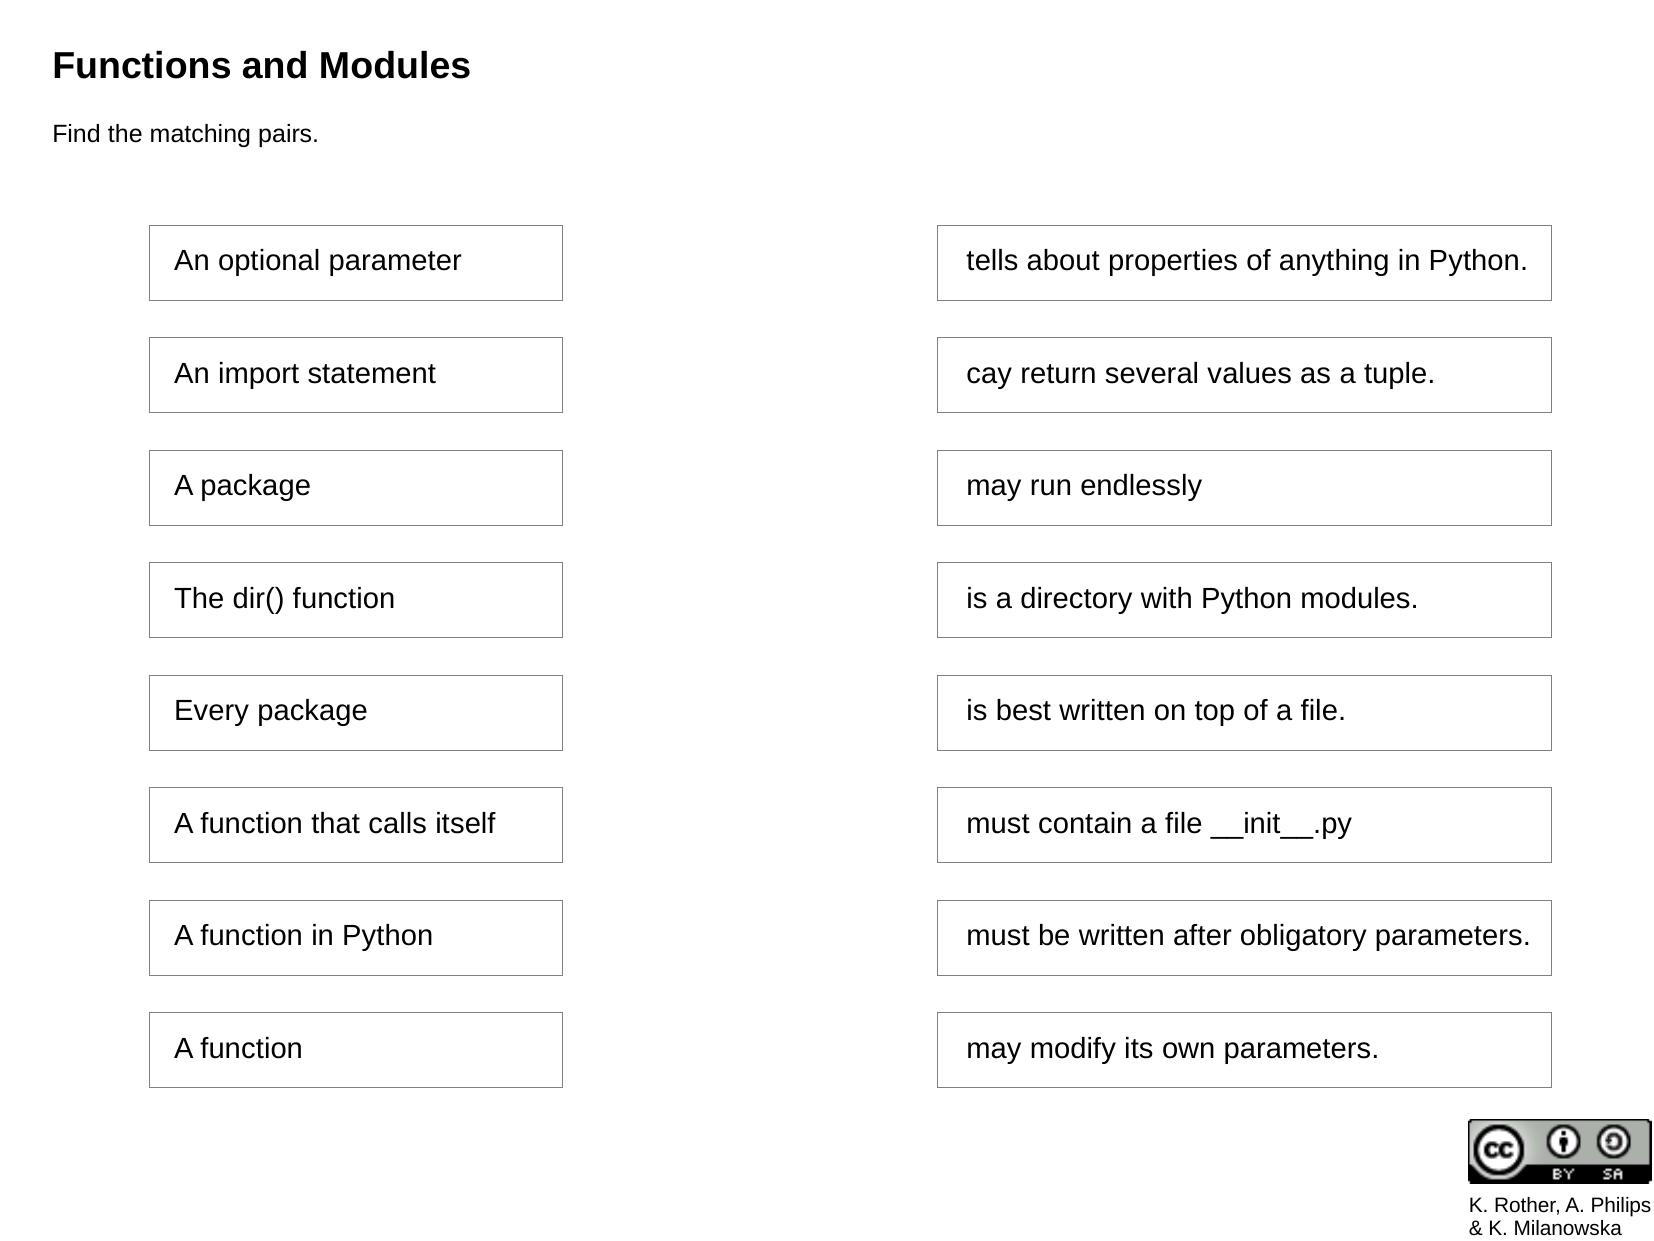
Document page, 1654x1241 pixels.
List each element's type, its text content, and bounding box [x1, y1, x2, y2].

text_box Every package [159, 686, 384, 735]
text_box may run endlessly [951, 461, 1576, 510]
text_box cay return several values as a tuple. [951, 349, 1576, 397]
text_box Functions and Modules [37, 37, 563, 100]
text_box may modify its own parameters. [951, 1024, 1576, 1072]
text_box An optional parameter [159, 236, 478, 285]
text_box must contain a file __init__.py [951, 799, 1576, 847]
text_box A package [159, 461, 327, 510]
text_box tells about properties of anything in Python. [951, 236, 1576, 285]
text_box A function that calls itself [159, 799, 512, 847]
text_box is a directory with Python modules. [951, 574, 1576, 622]
text_box is best written on top of a file. [951, 686, 1576, 735]
text_box must be written after obligatory parameters. [951, 911, 1576, 960]
text_box A function in Python [159, 911, 449, 960]
text_box Find the matching pairs. [37, 112, 676, 159]
text_box A function [159, 1024, 319, 1072]
text_box An import statement [159, 349, 452, 397]
picture [1468, 1119, 1652, 1184]
text_box The dir() function [159, 574, 411, 622]
